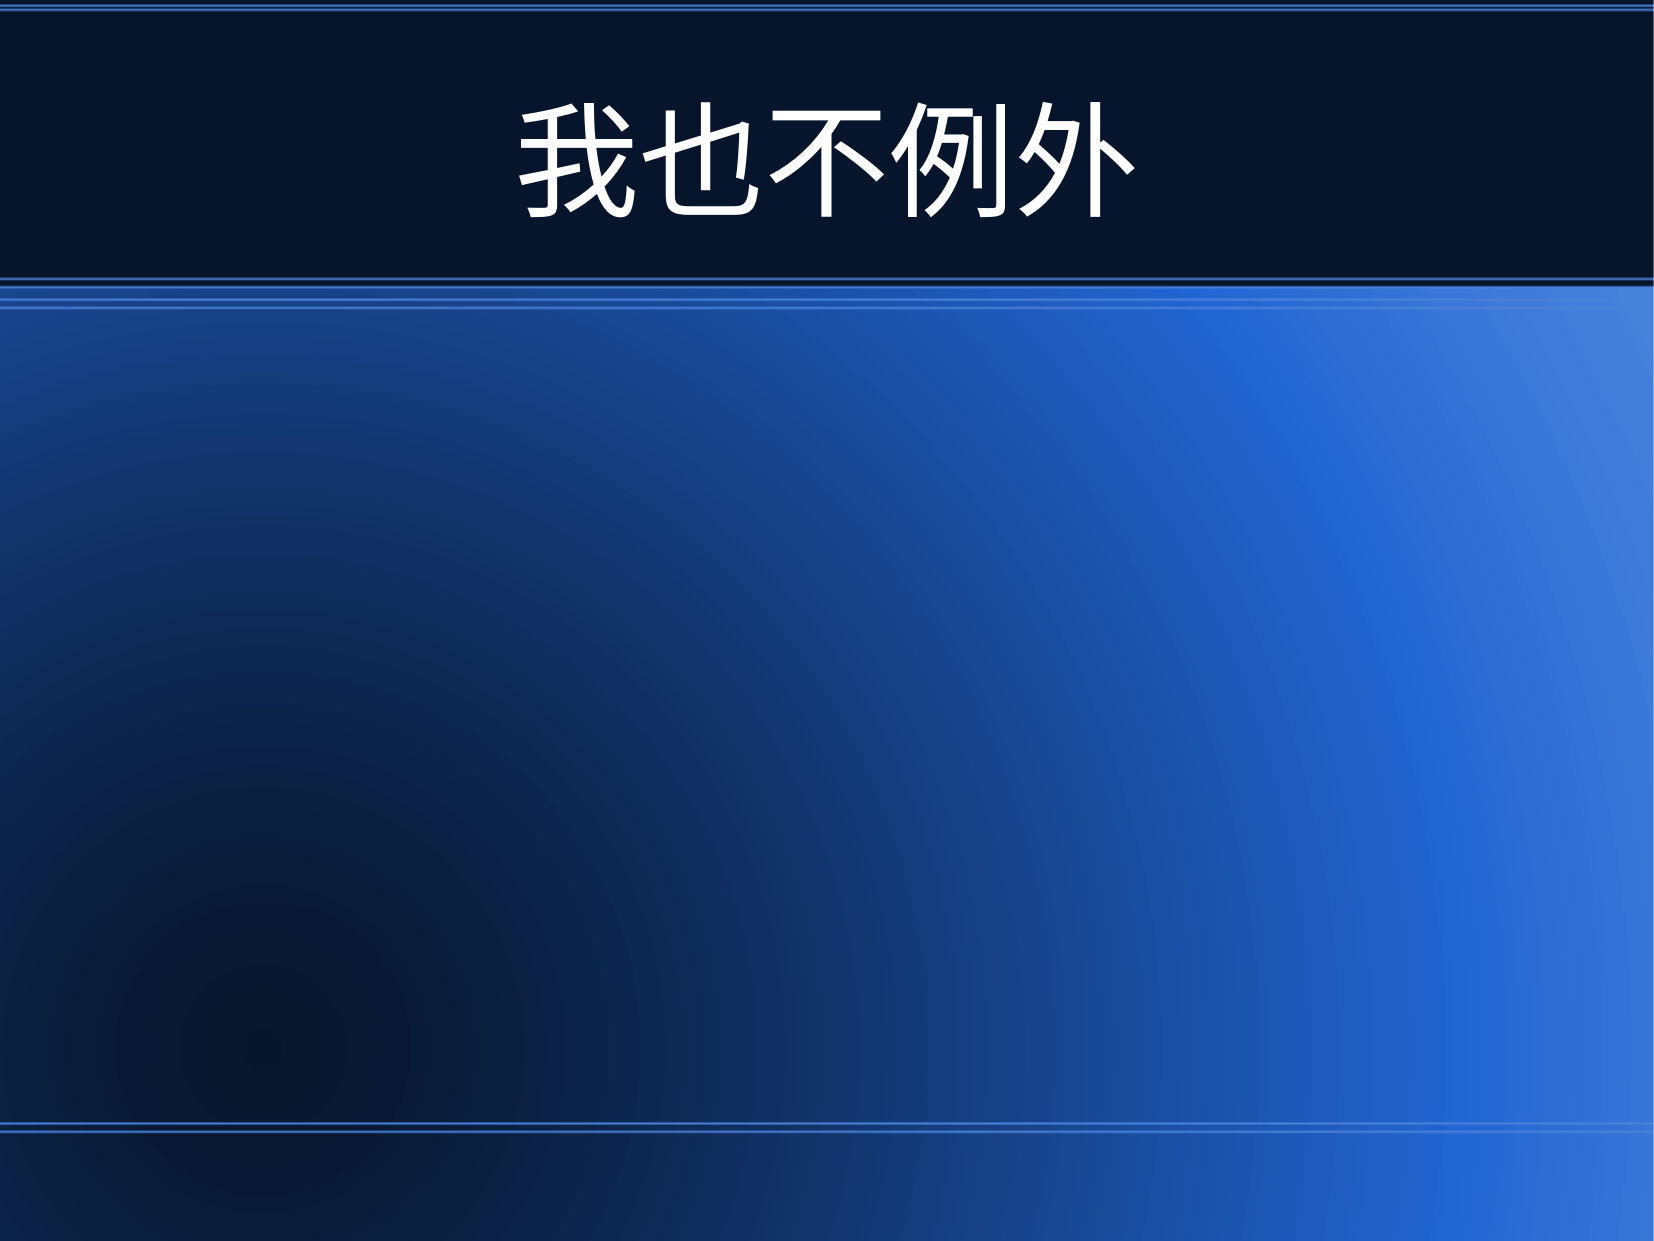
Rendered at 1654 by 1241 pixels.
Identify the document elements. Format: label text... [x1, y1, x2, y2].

title 我也不例外 [82, 49, 1571, 257]
picture [0, 0, 1654, 1241]
